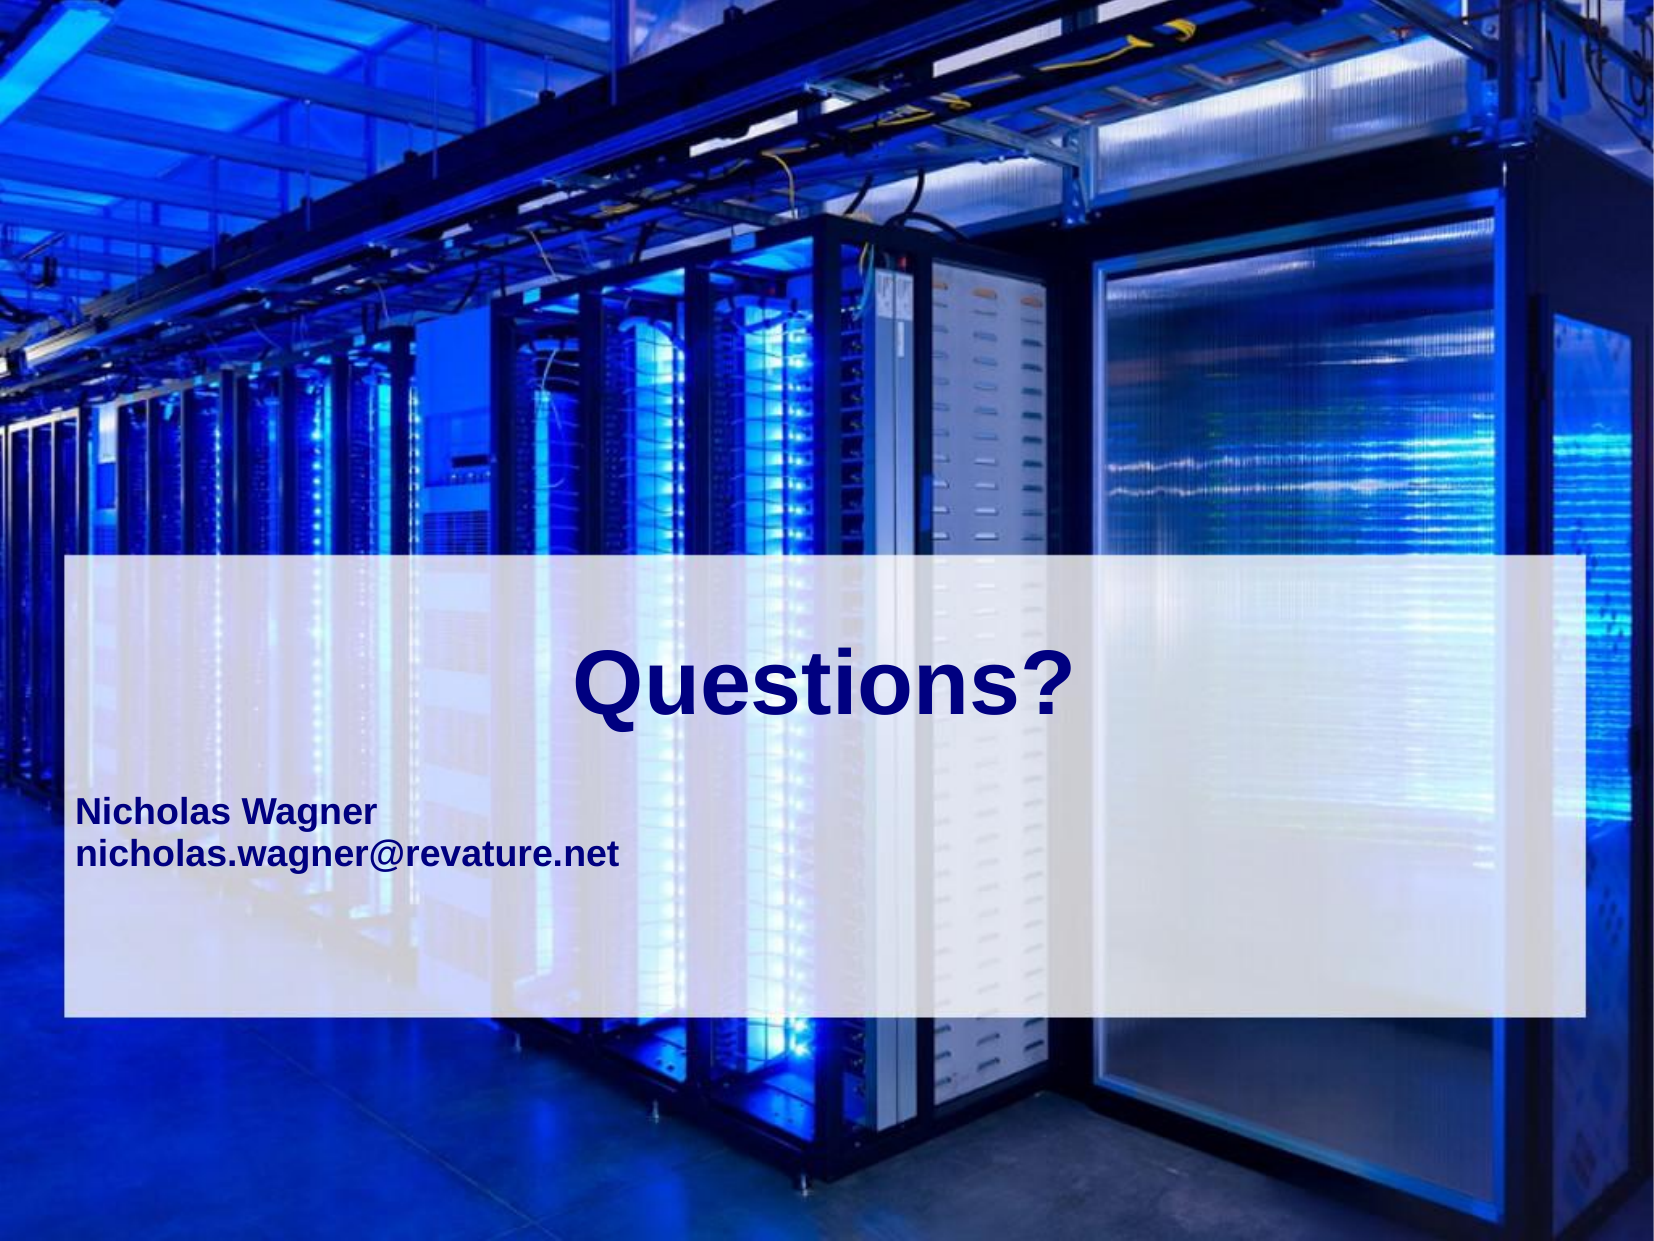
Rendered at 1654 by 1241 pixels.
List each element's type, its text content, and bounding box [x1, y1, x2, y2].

picture [0, 0, 1654, 1241]
title Nicholas Wagner nicholas.wagner@revature.net [75, 765, 1591, 901]
title Questions? [60, 615, 1591, 751]
